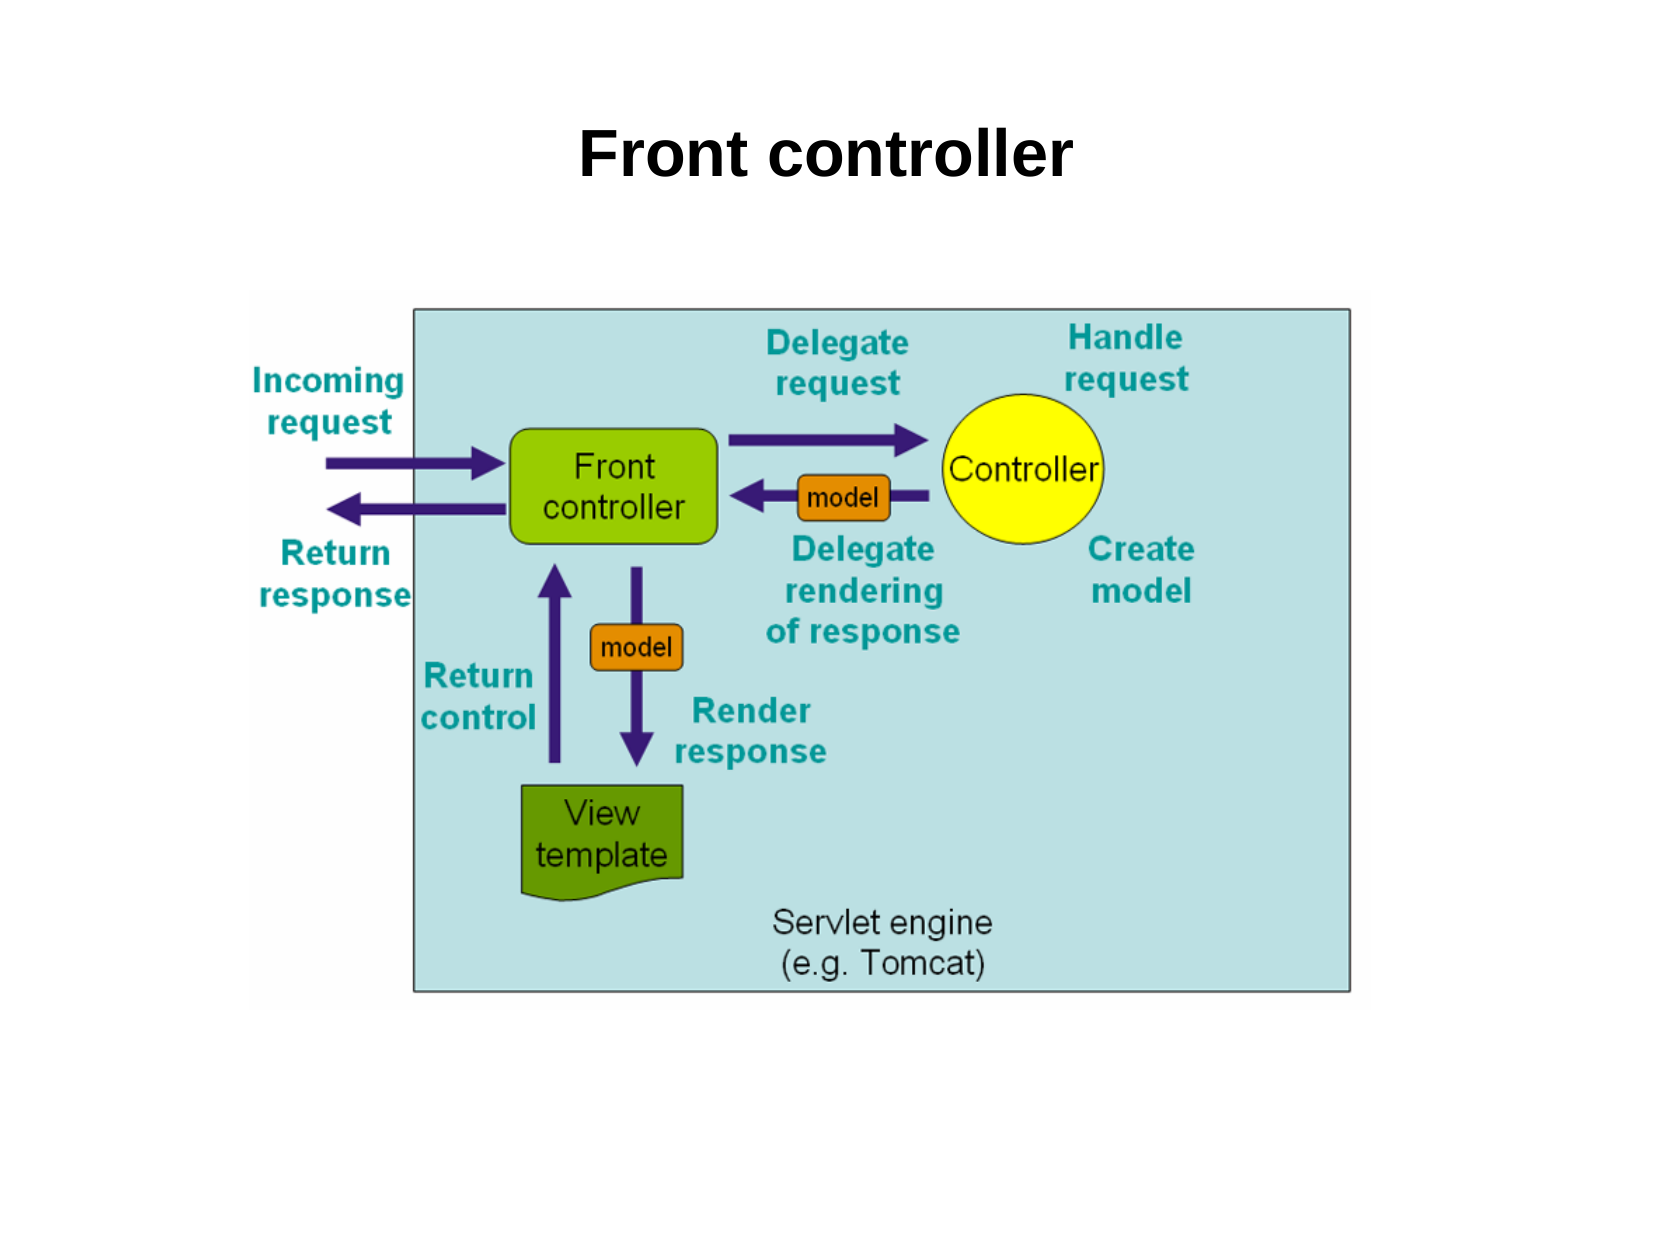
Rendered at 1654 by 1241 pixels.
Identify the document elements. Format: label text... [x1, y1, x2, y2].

picture [249, 290, 1371, 1010]
title Front controller [82, 49, 1571, 257]
